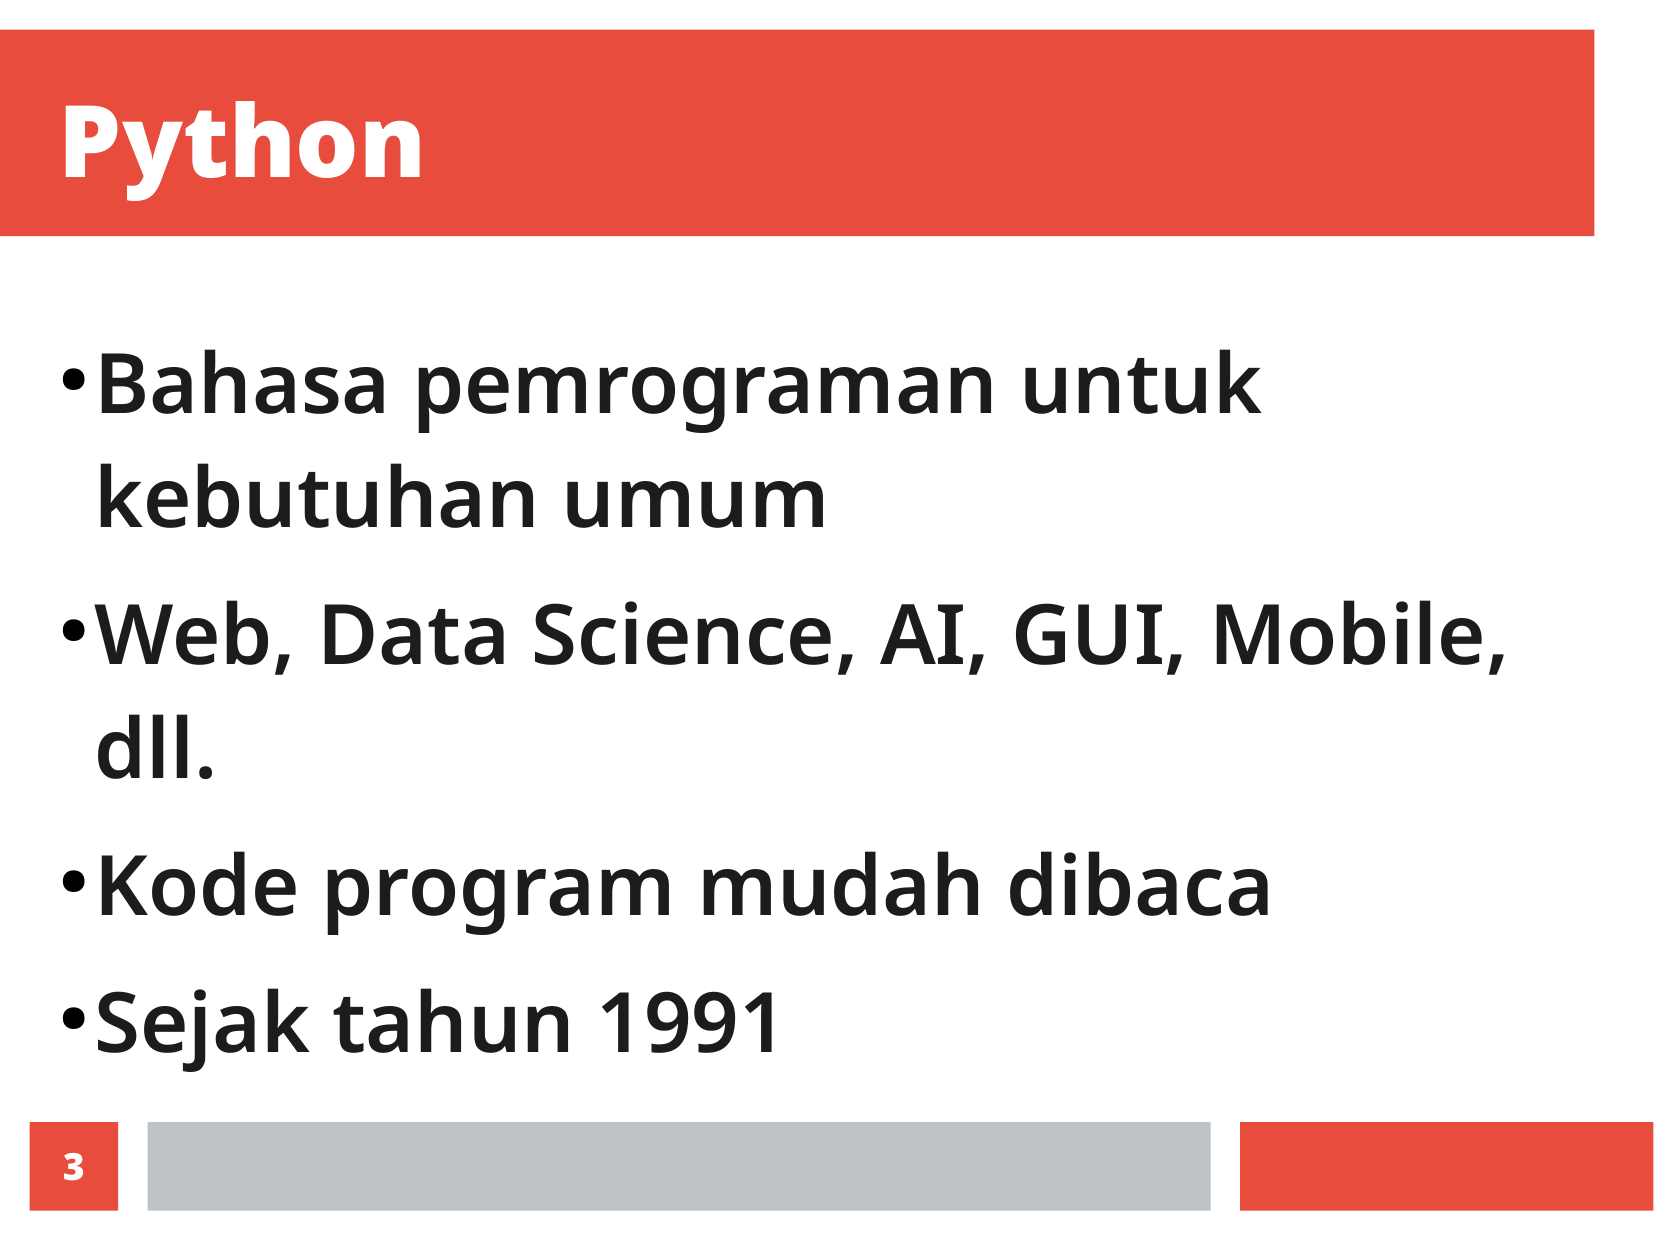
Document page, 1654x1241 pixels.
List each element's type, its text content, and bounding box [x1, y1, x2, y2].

list Bahasa pemrograman untuk kebutuhan umum Web, Data Science, AI, GUI, Mobile, dll. Kode program mudah dibaca Sejak tahun 1991 [59, 324, 1565, 1093]
title Python [59, 59, 1595, 207]
